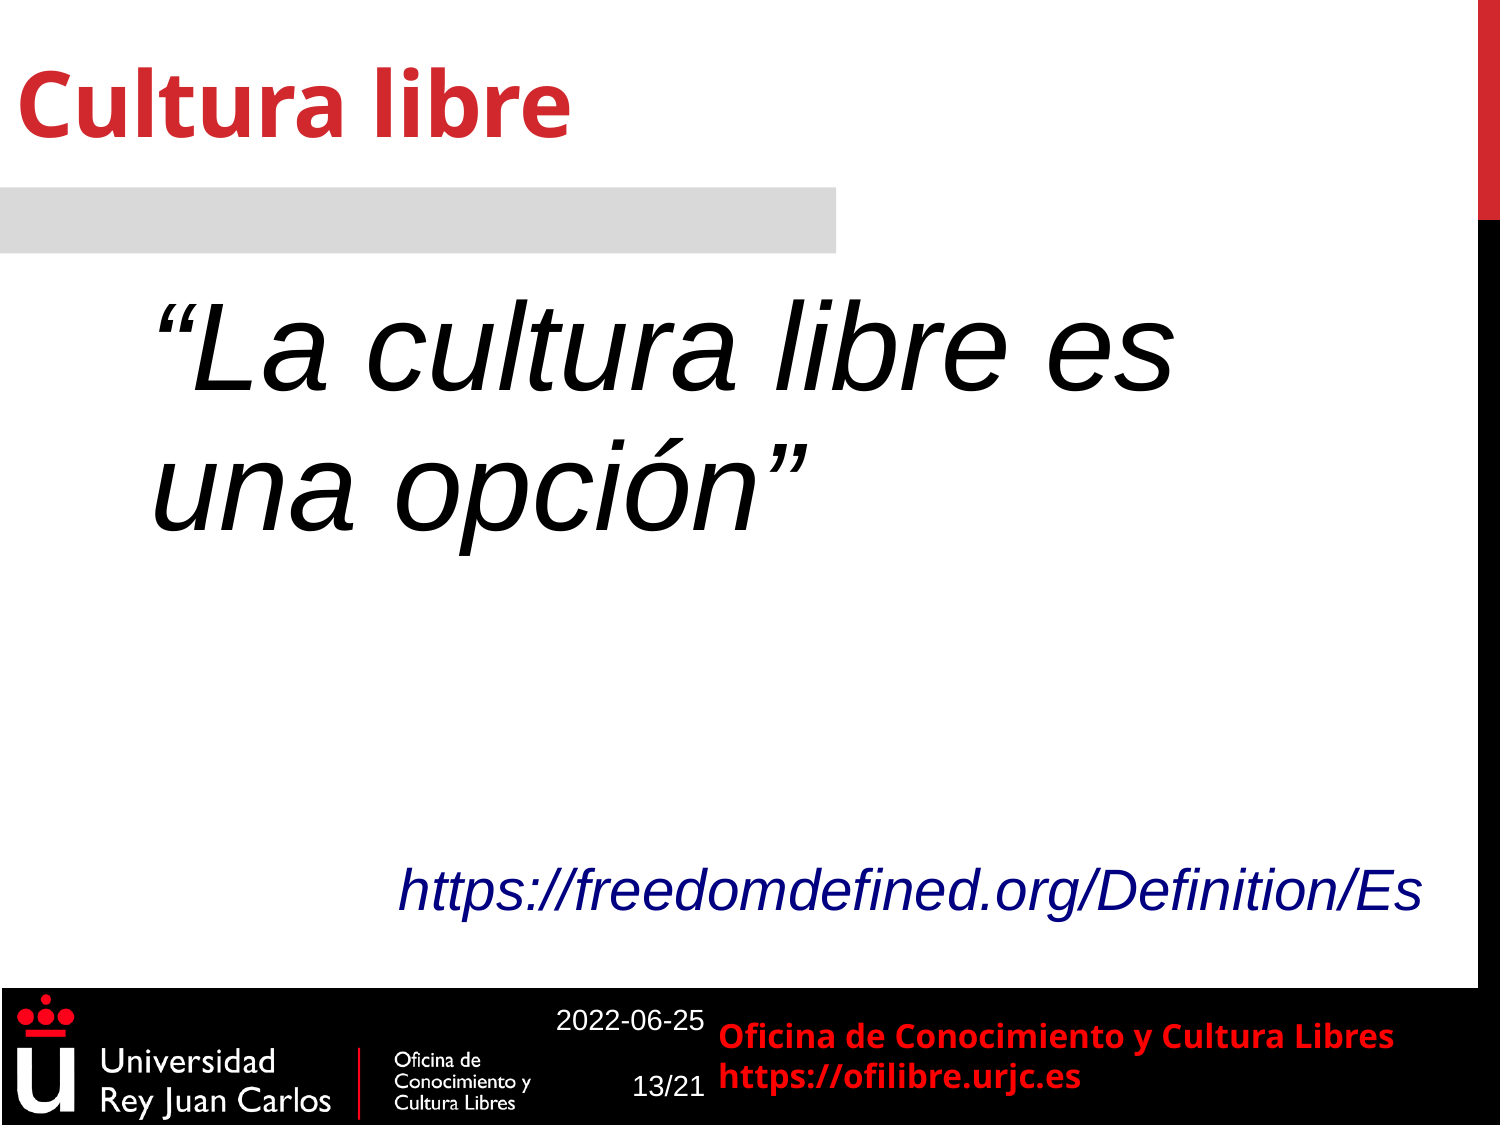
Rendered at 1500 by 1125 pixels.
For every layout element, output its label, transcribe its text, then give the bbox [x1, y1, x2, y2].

list “La cultura libre es una opción” [135, 270, 1396, 586]
title [75, 7, 1425, 196]
picture [17, 994, 531, 1120]
text_box Cultura libre [0, 24, 1326, 172]
text_box https://freedomdefined.org/Definition/Es [384, 850, 1441, 931]
